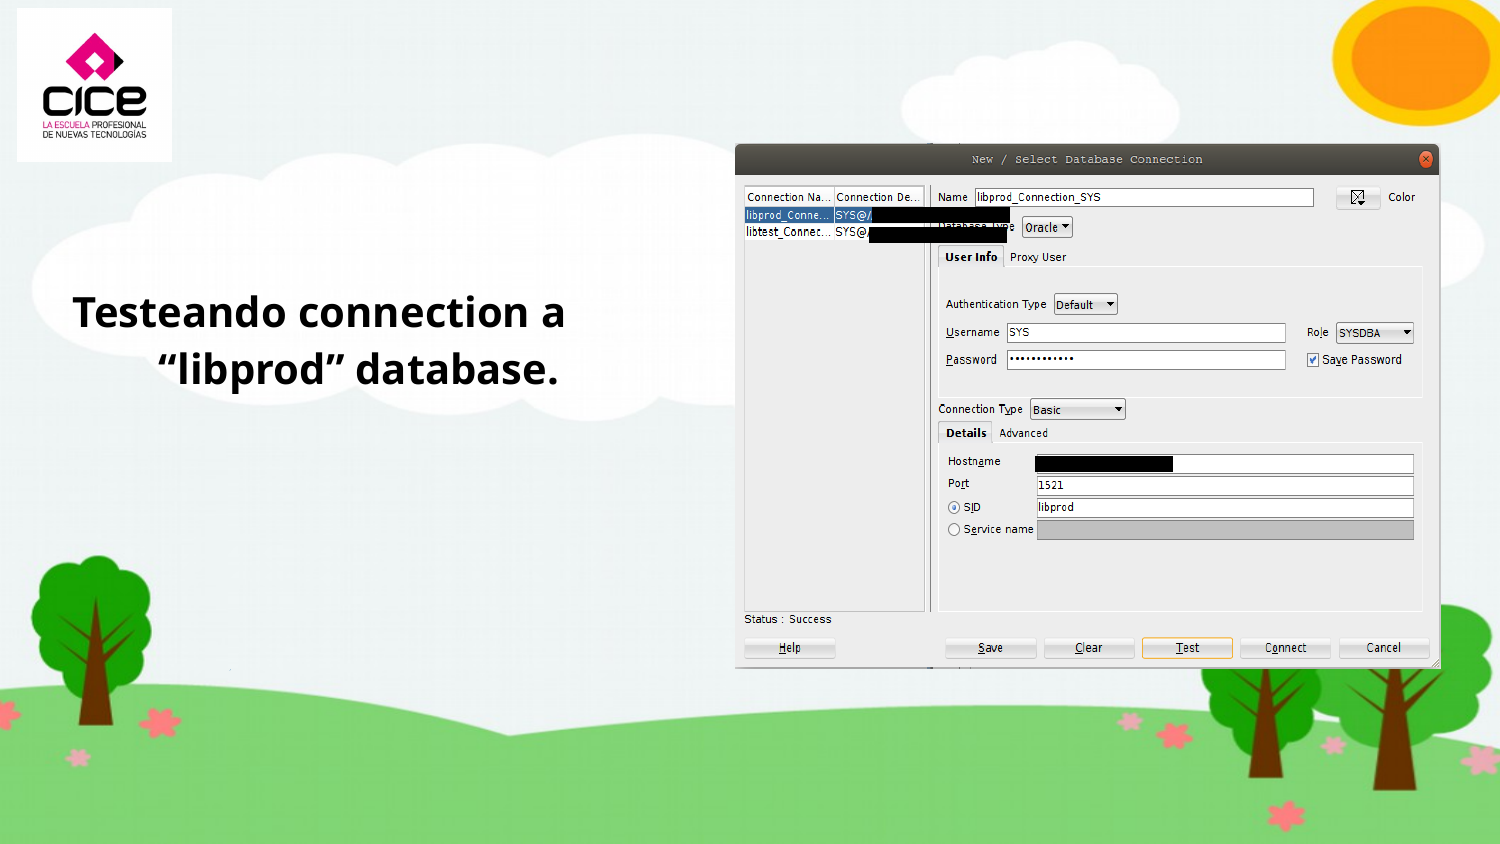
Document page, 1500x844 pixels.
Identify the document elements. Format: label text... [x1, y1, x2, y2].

picture [0, 0, 1500, 844]
title Testeando connection a “libprod” database. [72, 240, 661, 440]
